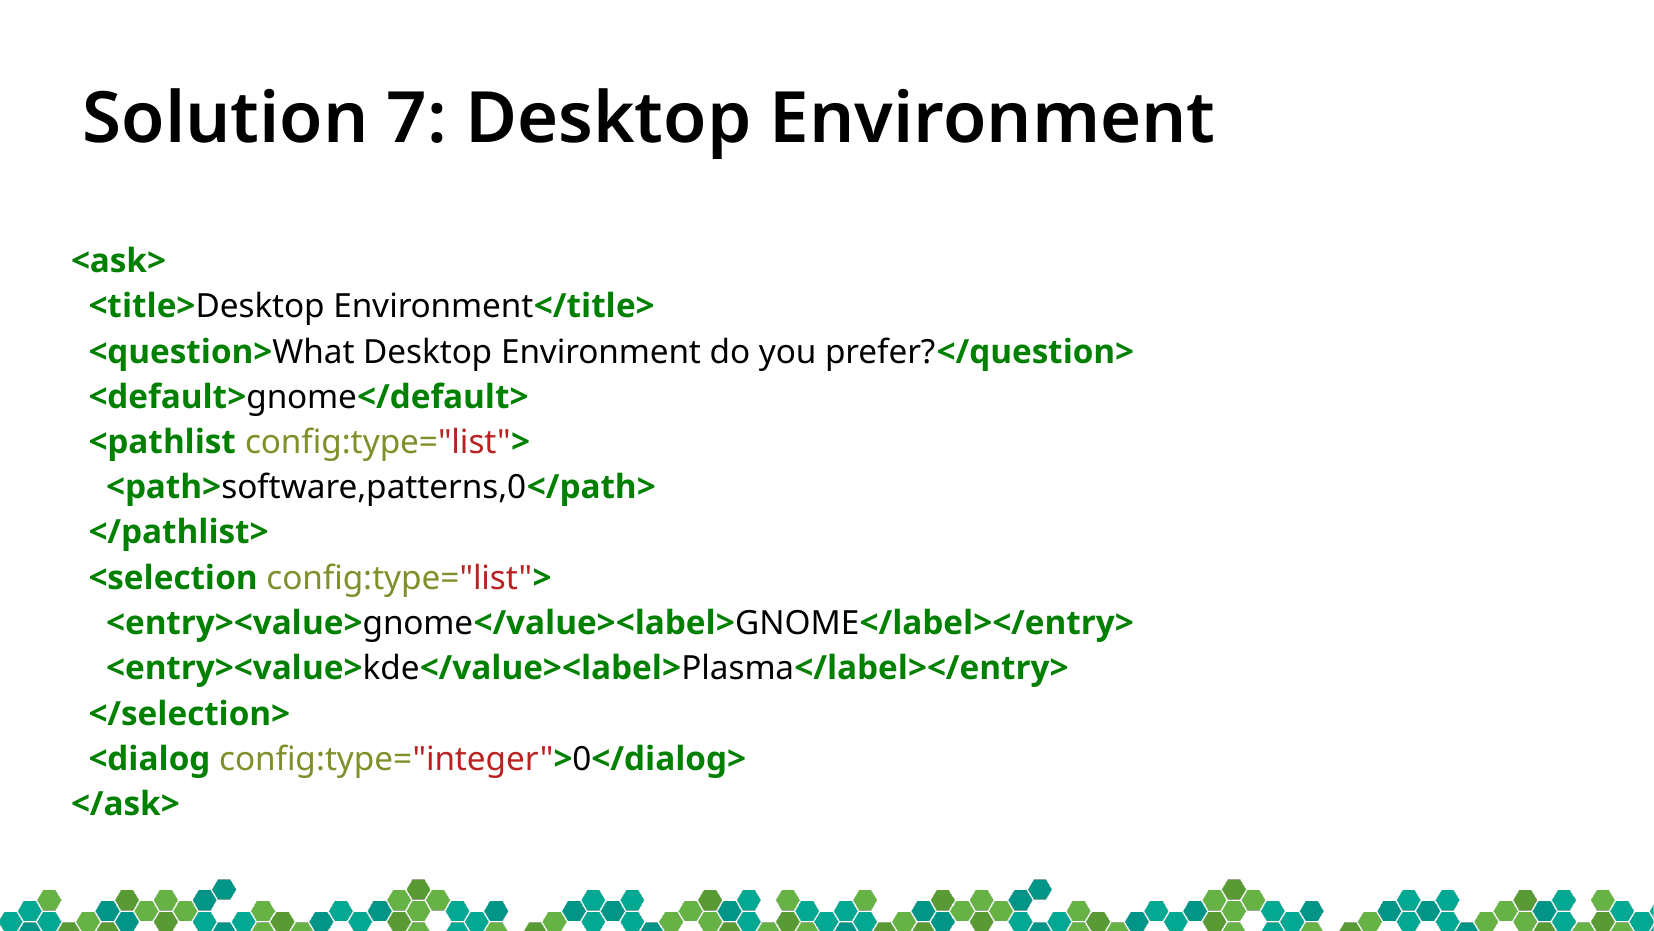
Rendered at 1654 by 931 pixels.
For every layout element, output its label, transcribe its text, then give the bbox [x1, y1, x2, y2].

title Solution 7: Desktop Environment [82, 37, 1571, 193]
picture [0, 871, 1654, 931]
text_box <ask> <title>Desktop Environment</title> <question>What Desktop Environment do you prefer?</question> <default>gnome</default> <pathlist config:type="list"> <path>software,patterns,0</path> </pathlist> <selection config:type="list"> <entry><value>gnome</value><label>GNOME</label></entry> <entry><value>kde</value><label>Plasma</label></entry> </selection> <dialog config:type="integer">0</dialog> </ask> [56, 229, 1602, 871]
